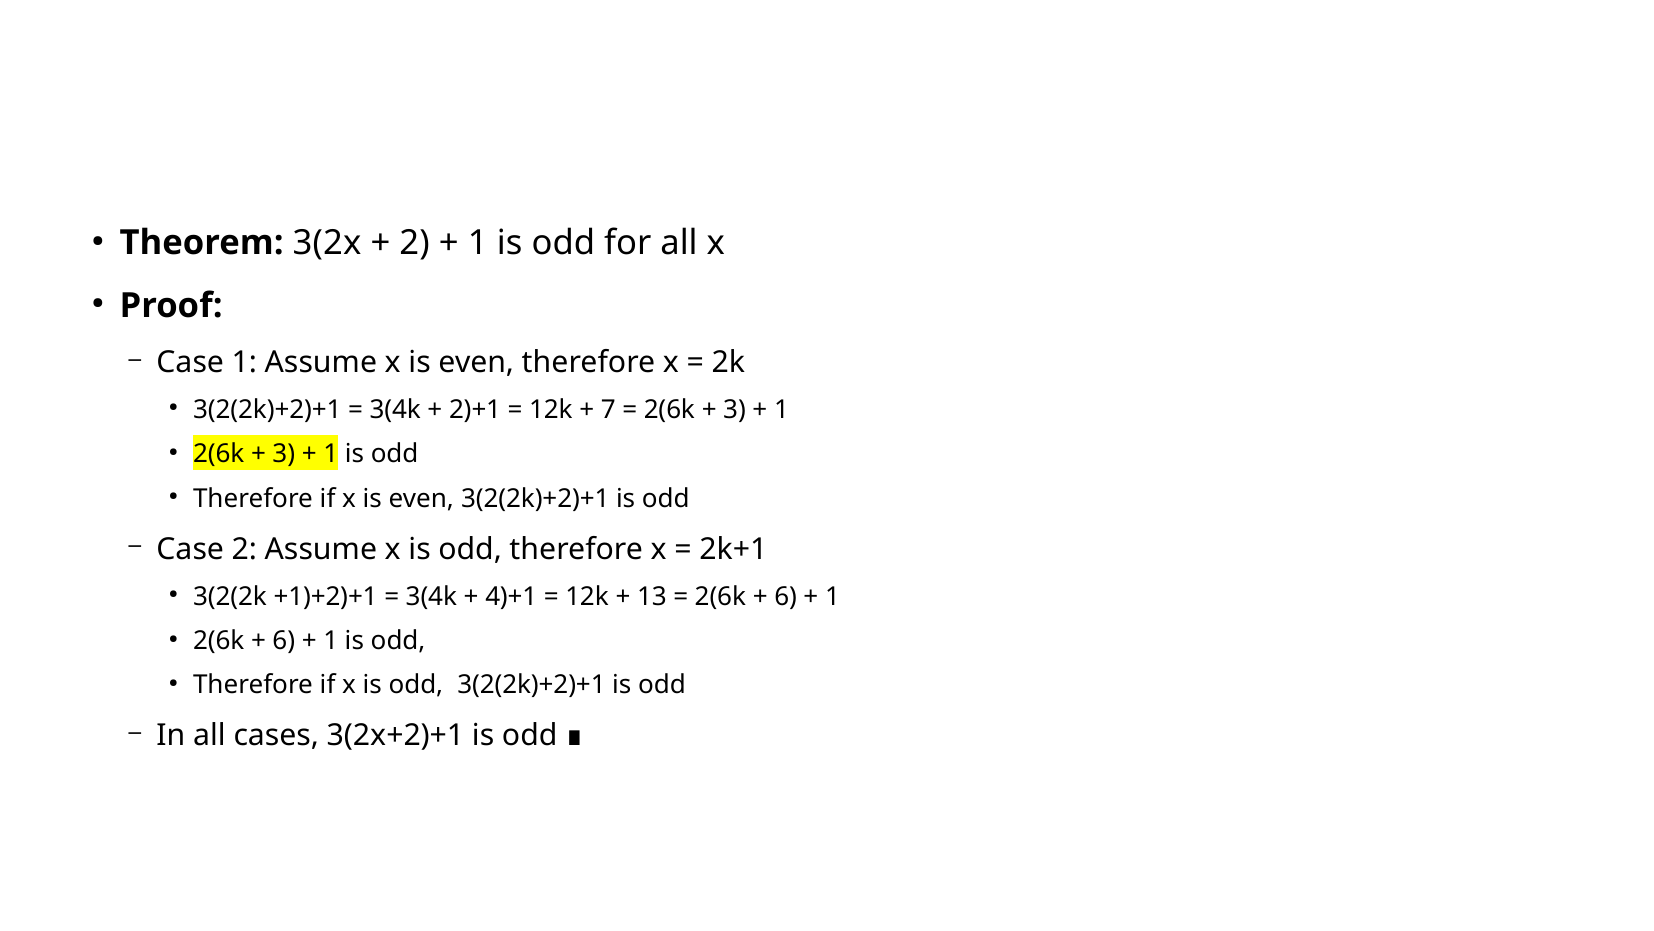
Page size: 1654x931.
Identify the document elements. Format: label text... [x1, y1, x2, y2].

list Theorem: 3(2x + 2) + 1 is odd for all x Proof: Case 1: Assume x is even, therefore x = 2k 3(2(2k)+2)+1 = 3(4k + 2)+1 = 12k + 7 = 2(6k + 3) + 1 2(6k + 3) + 1 is odd Therefore if x is even, 3(2(2k)+2)+1 is odd Case 2: Assume x is odd, therefore x = 2k+1 3(2(2k +1)+2)+1 = 3(4k + 4)+1 = 12k + 13 = 2(6k + 6) + 1 2(6k + 6) + 1 is odd, Therefore if x is odd, 3(2(2k)+2)+1 is odd In all cases, 3(2x+2)+1 is odd ∎ [82, 217, 1571, 758]
